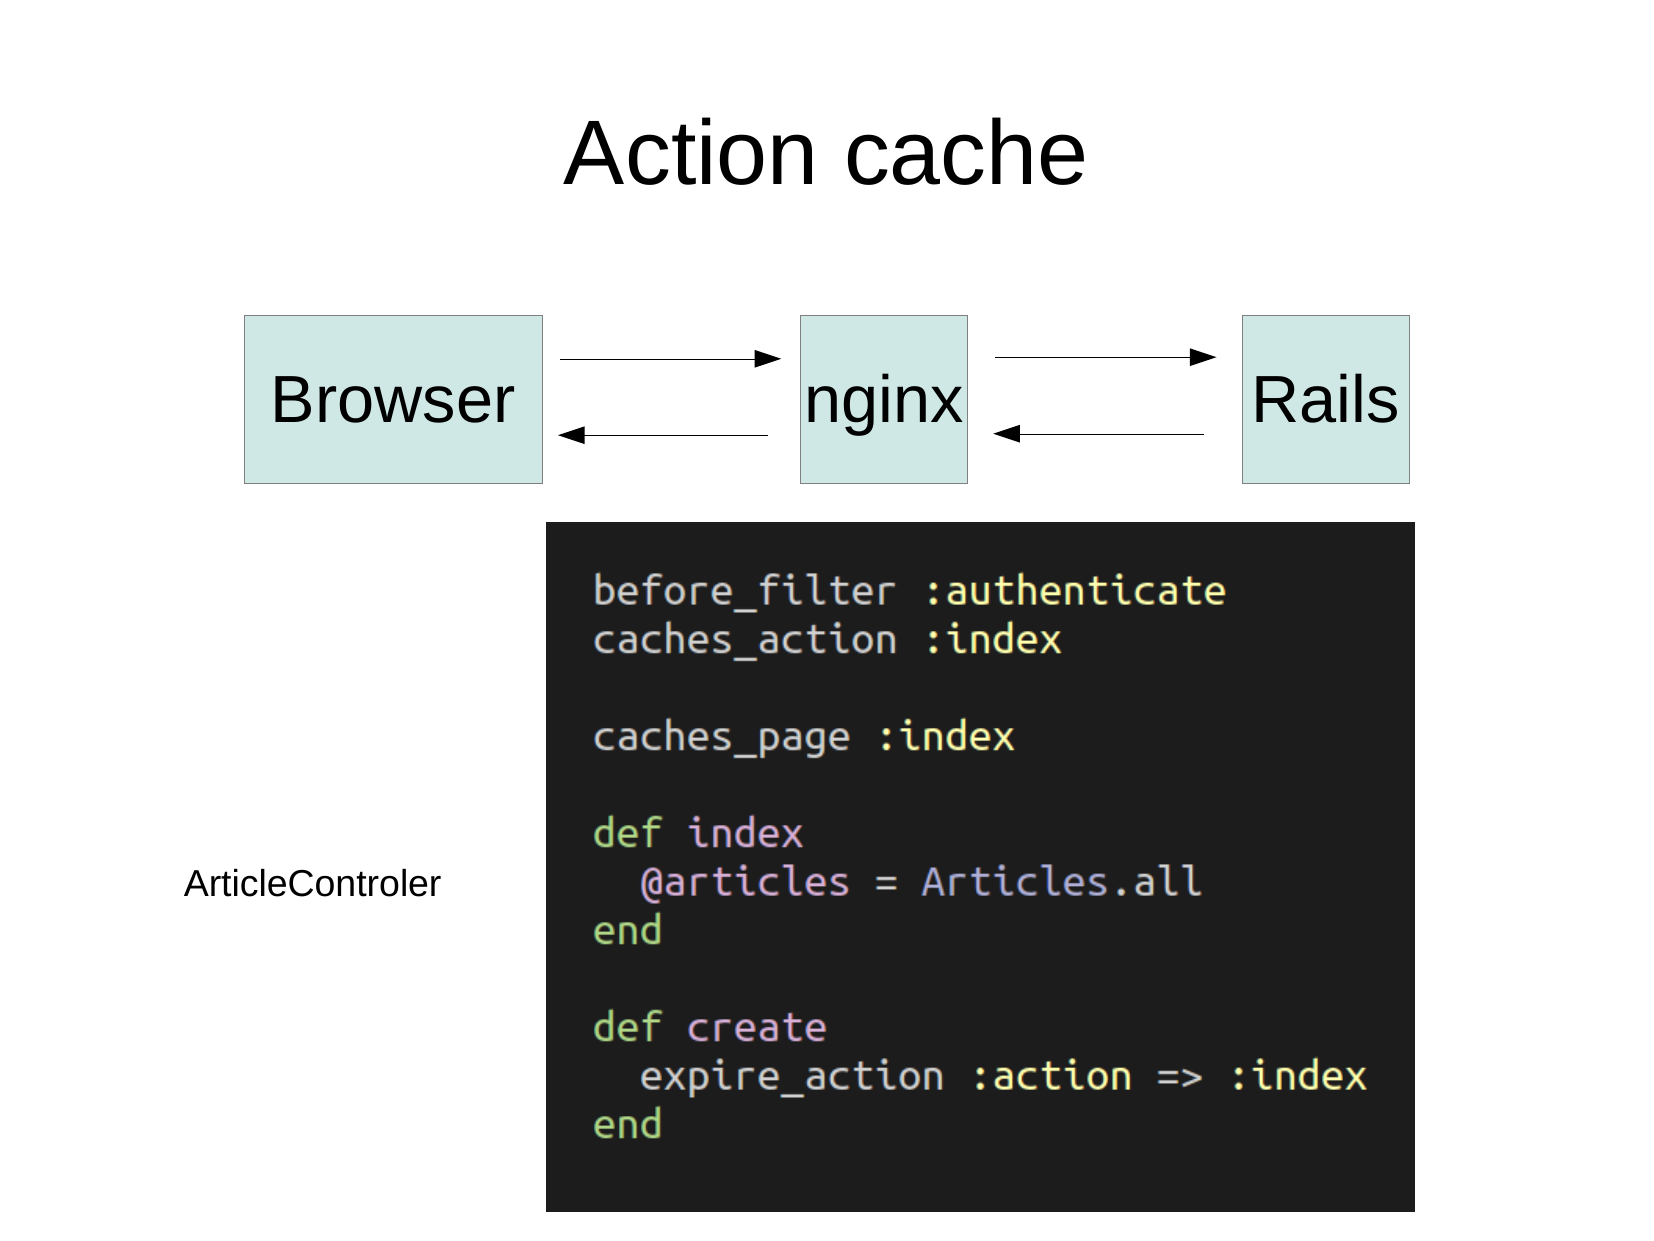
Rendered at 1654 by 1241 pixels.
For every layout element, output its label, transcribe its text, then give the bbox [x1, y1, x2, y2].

text_box ArticleControler [169, 854, 457, 912]
title Action cache [82, 49, 1571, 257]
text_box Rails [1242, 315, 1410, 484]
text_box Browser [244, 315, 543, 484]
picture [546, 522, 1415, 1212]
text_box nginx [800, 315, 968, 484]
